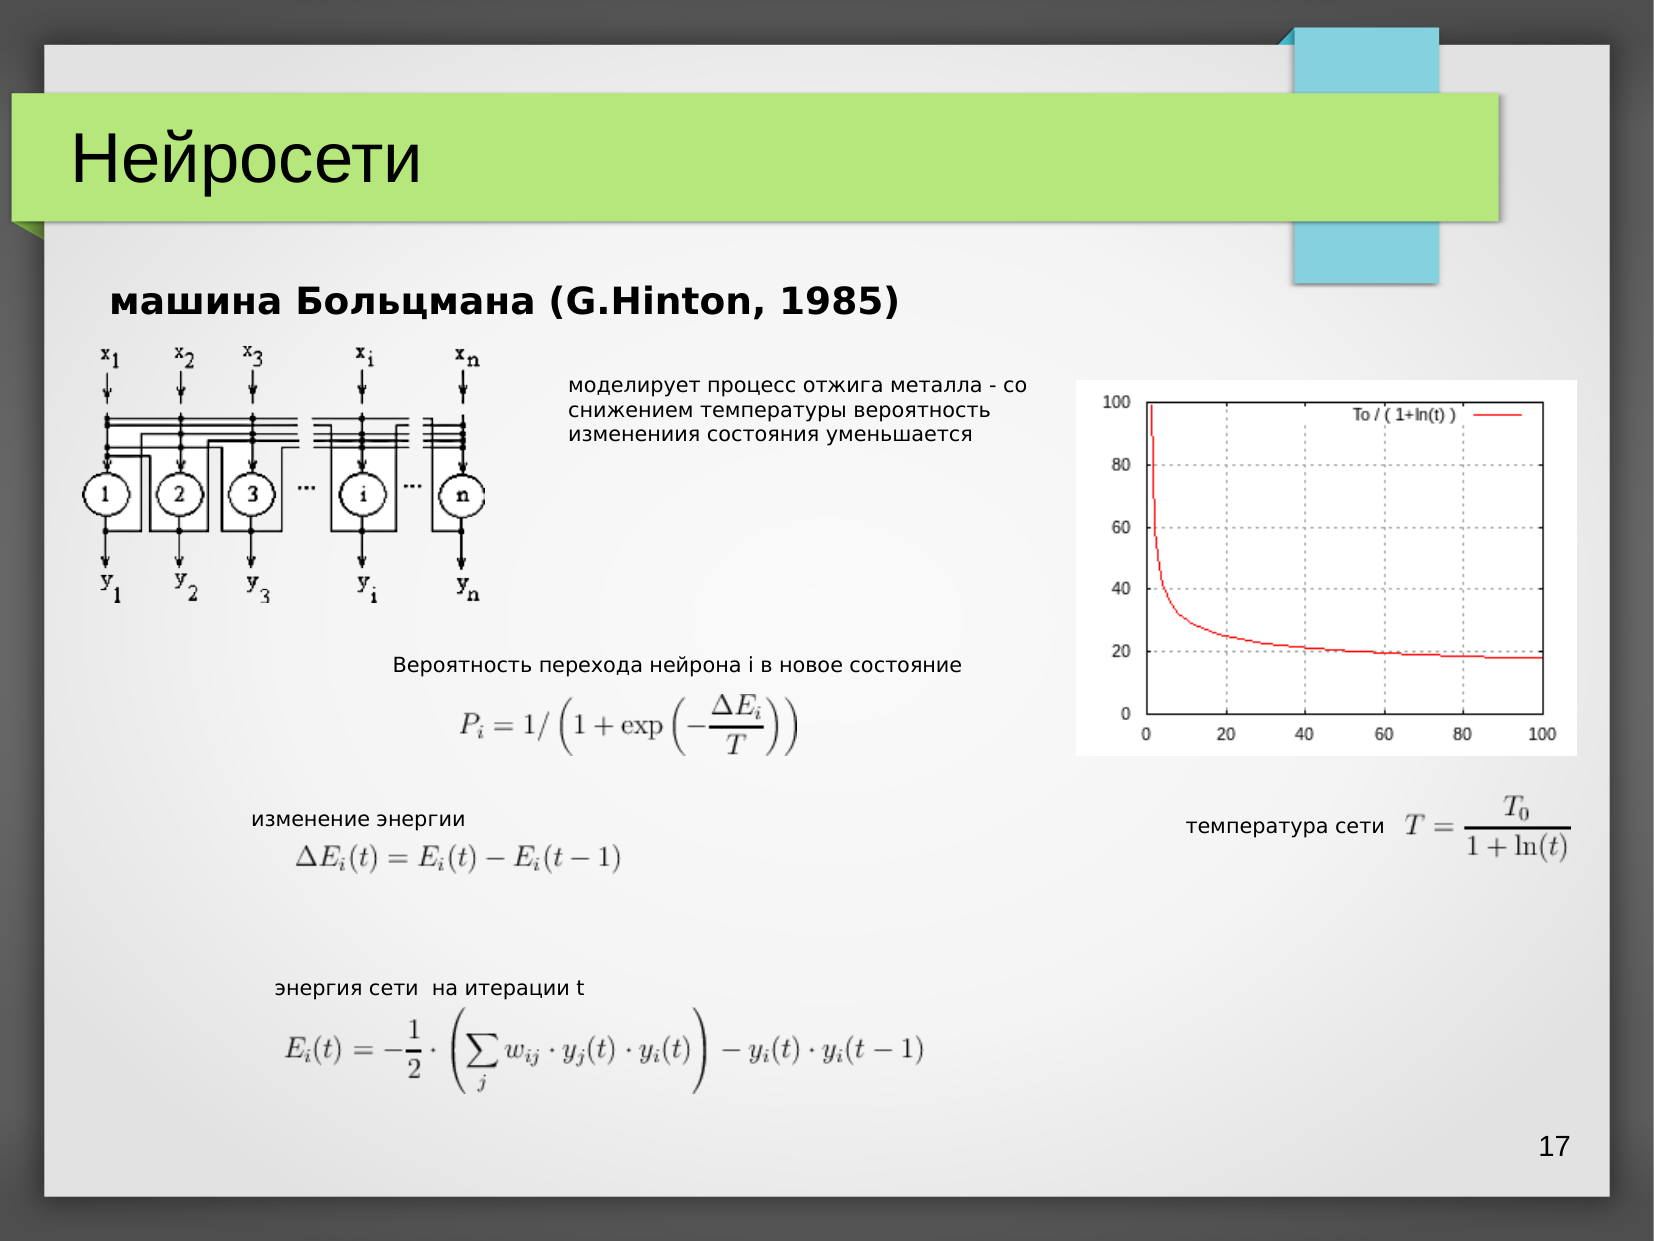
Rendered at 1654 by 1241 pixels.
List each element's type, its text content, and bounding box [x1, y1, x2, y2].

text_box моделирует процесс отжига металла - со снижением температуры вероятность изменениия состояния уменьшается [553, 366, 1077, 503]
text_box температура сети [1164, 806, 1418, 847]
text_box Вероятность перехода нейрона i в новое состояние [377, 645, 1036, 686]
title Нейросети [70, 118, 1205, 199]
text_box машина Больцмана (G.Hinton, 1985) [94, 272, 957, 375]
picture [0, 0, 1654, 1241]
text_box изменение энергии [236, 799, 733, 839]
text_box энергия сети на итерации t [259, 968, 676, 1008]
